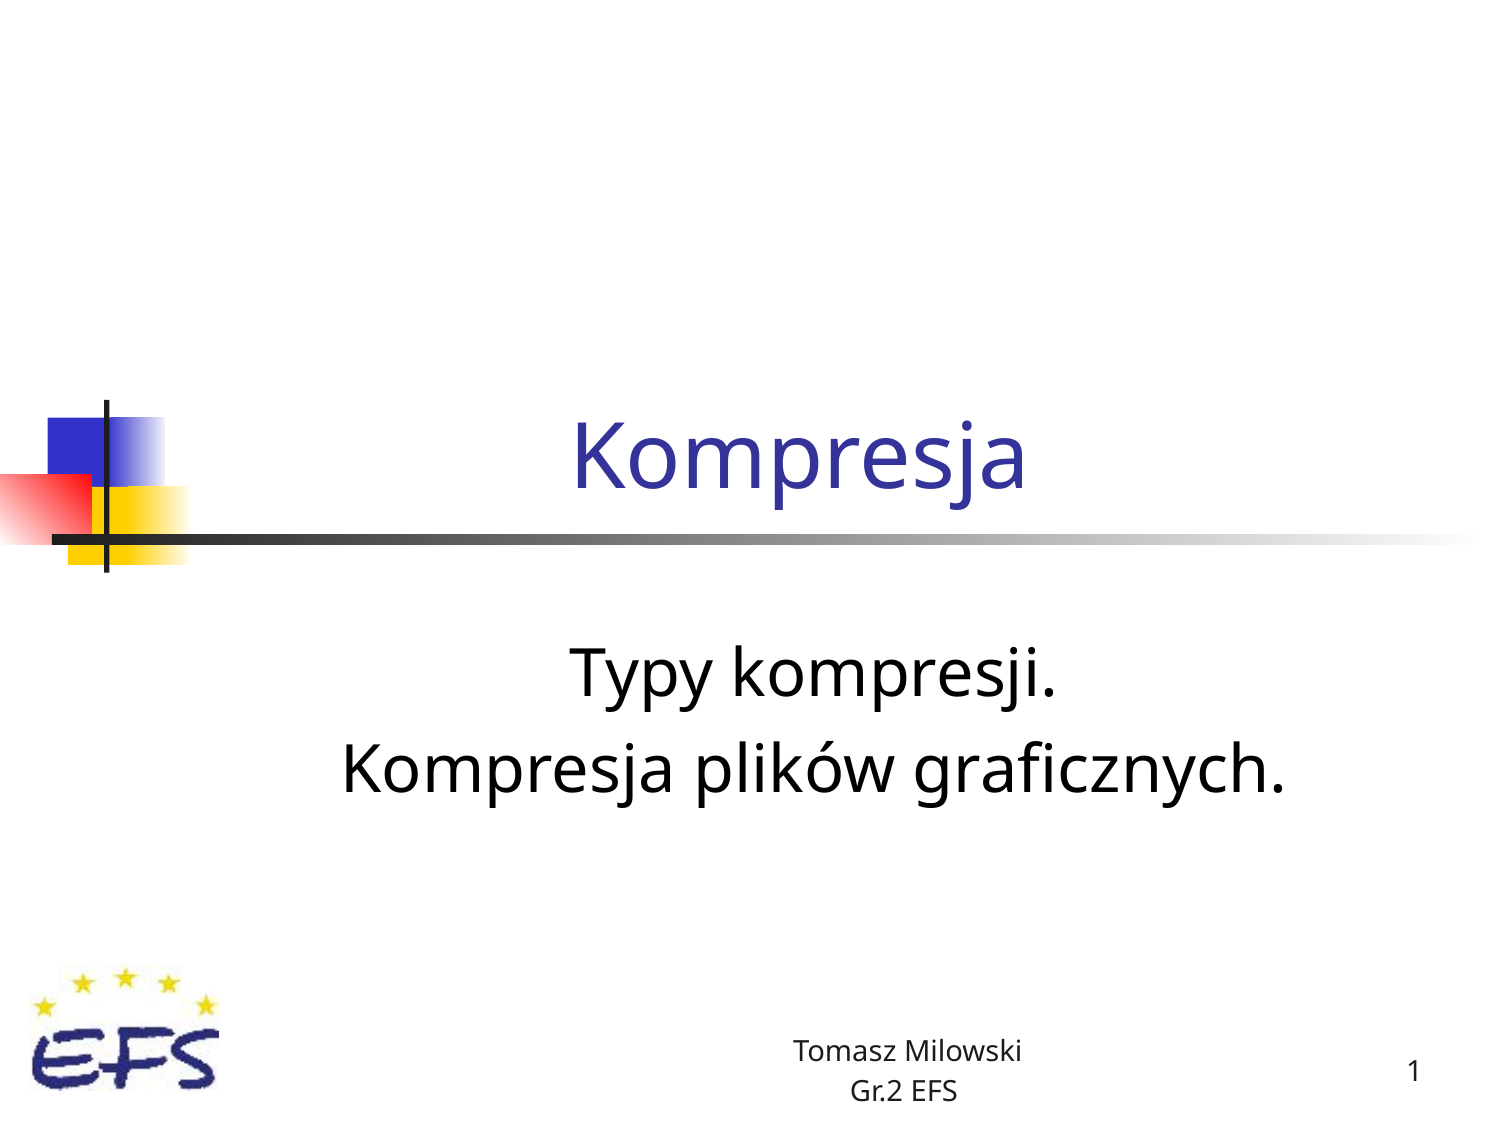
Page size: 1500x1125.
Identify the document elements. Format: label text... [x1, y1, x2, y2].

title Kompresja [162, 274, 1438, 515]
subtitle Typy kompresji. Kompresja plików graficznych. [289, 621, 1340, 910]
picture [29, 964, 219, 1091]
